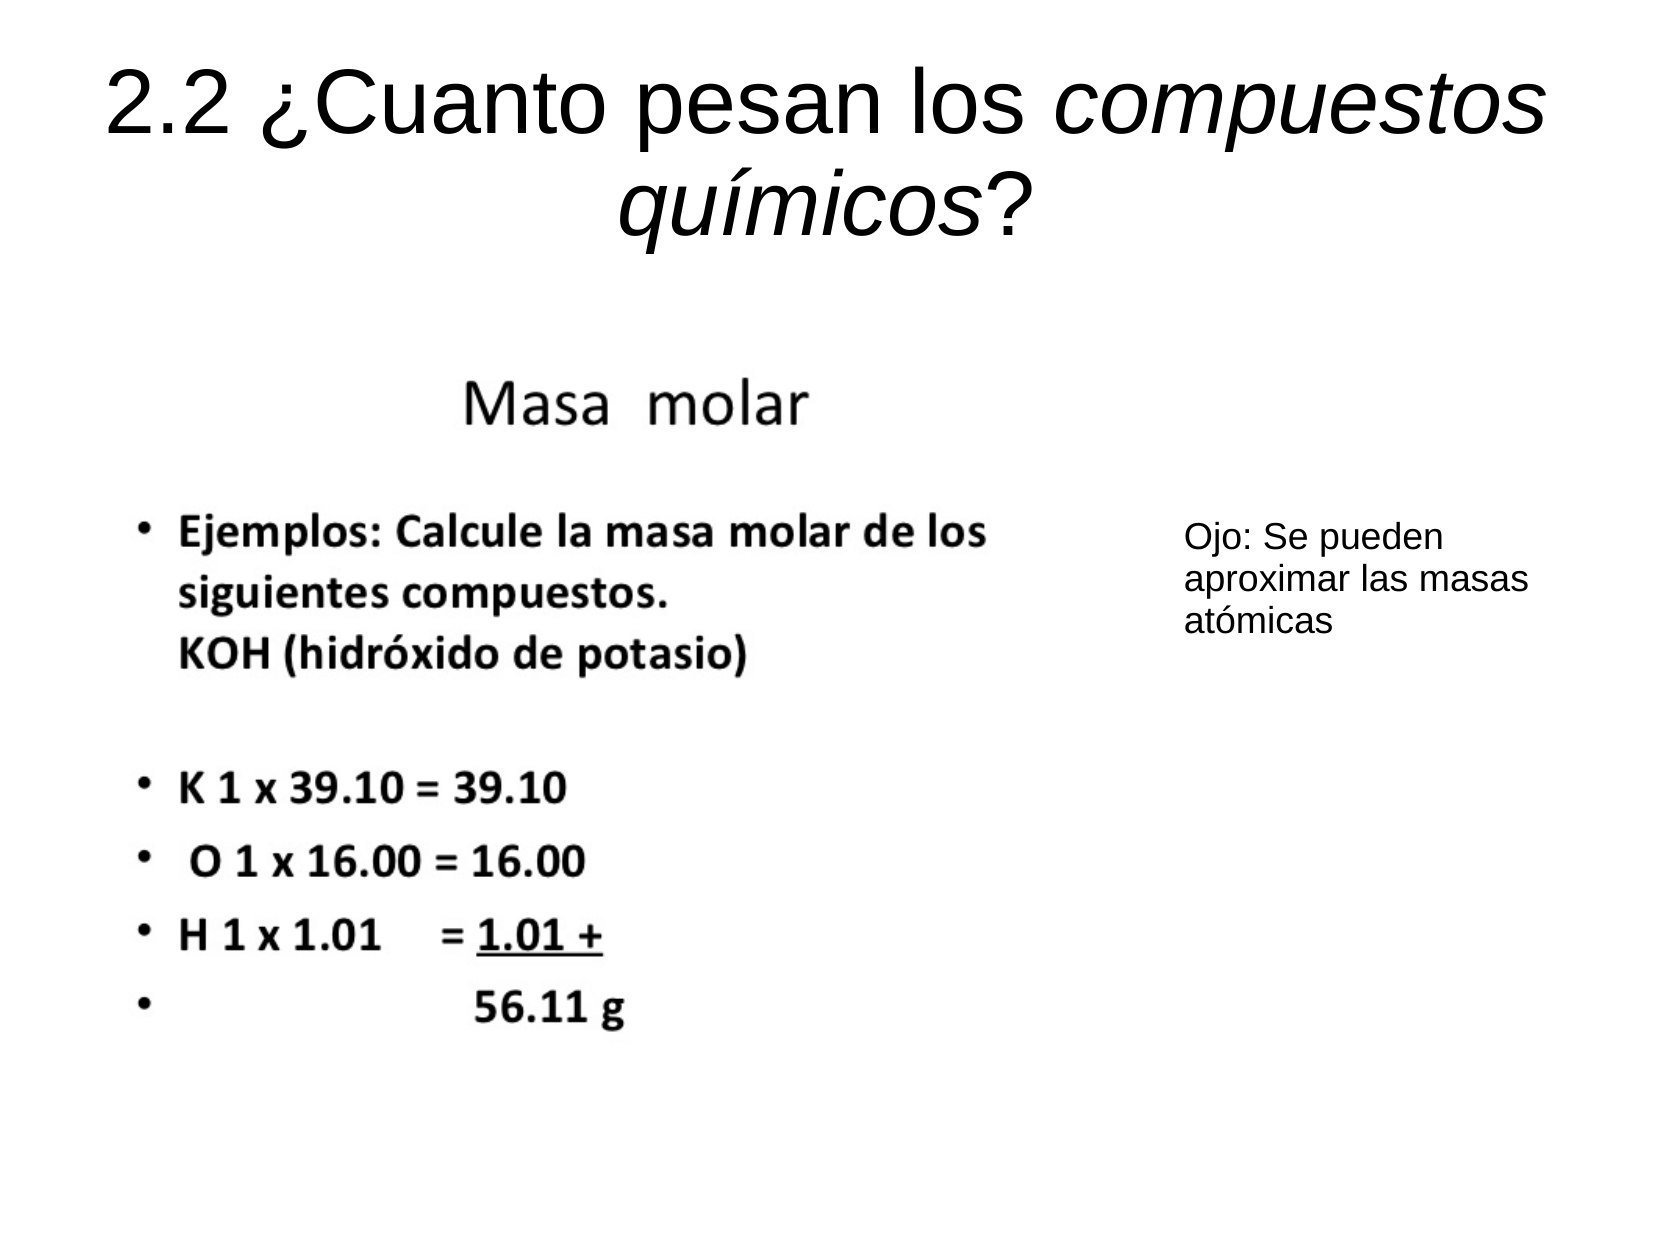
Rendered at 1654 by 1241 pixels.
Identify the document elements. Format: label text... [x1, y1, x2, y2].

picture [67, 292, 1205, 1146]
title 2.2 ¿Cuanto pesan los compuestos químicos? [82, 49, 1571, 257]
text_box Ojo: Se pueden aproximar las masas atómicas [1169, 507, 1571, 733]
